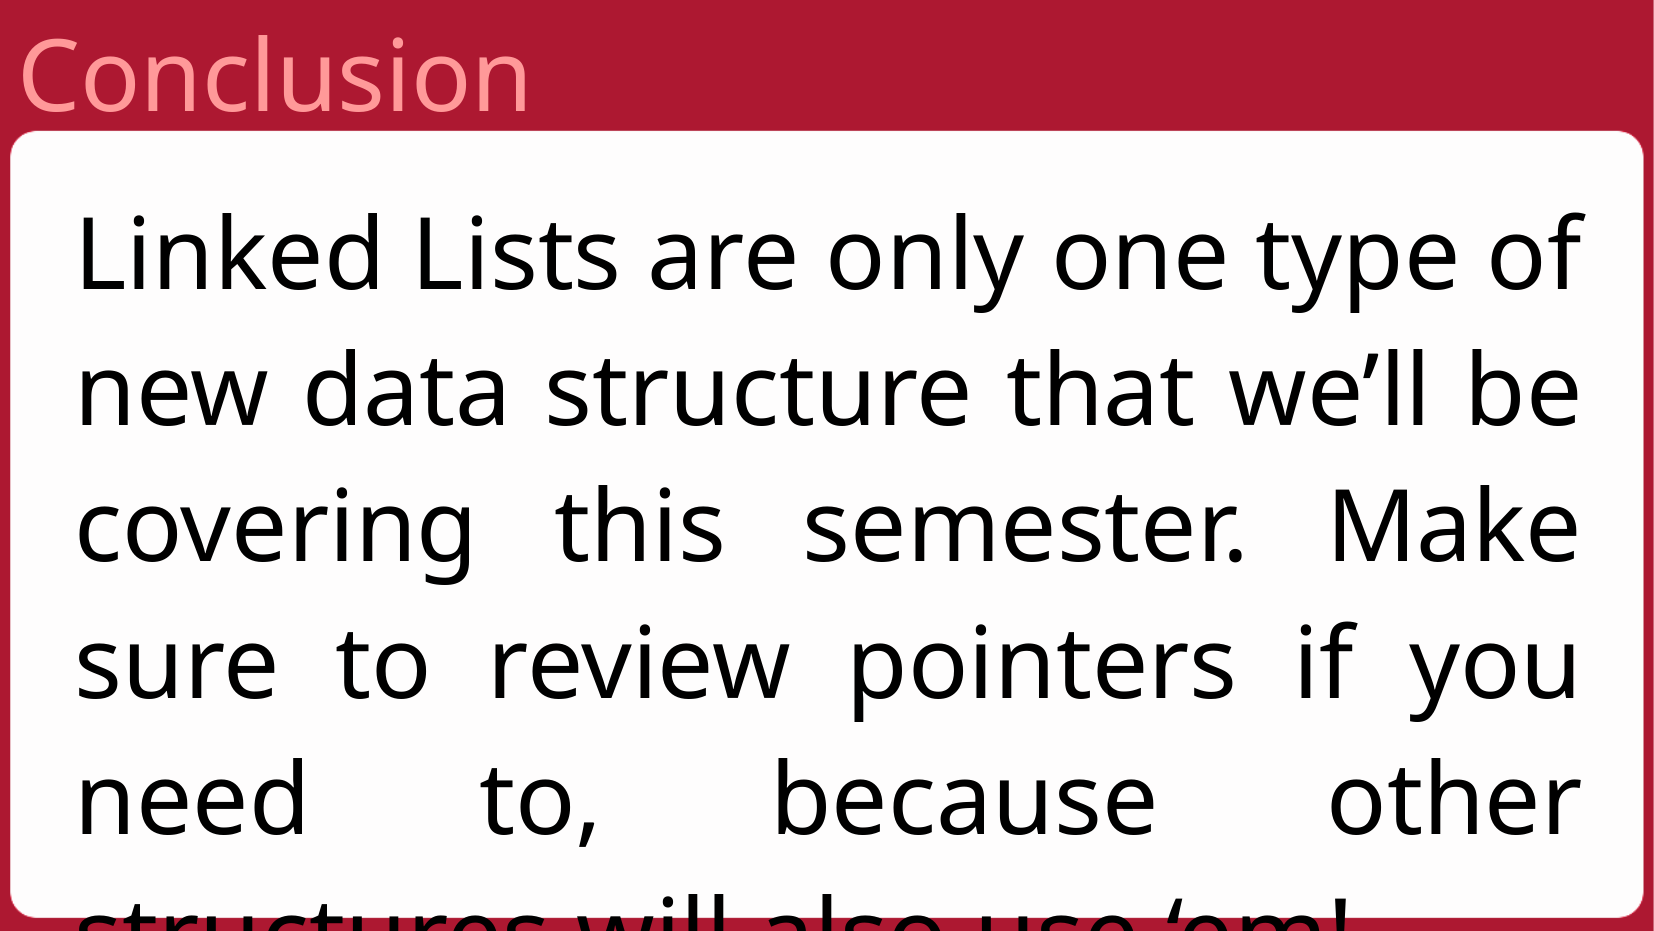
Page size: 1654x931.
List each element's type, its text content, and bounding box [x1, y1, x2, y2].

picture [1100, 923, 1124, 931]
picture [904, 923, 931, 931]
picture [463, 923, 487, 931]
text_box Linked Lists are only one type of new data structure that we’ll be covering this semester. Make sure to review pointers if you need to, because other structures will also use ‘em! [74, 182, 1584, 871]
picture [1253, 923, 1276, 931]
picture [0, 0, 1654, 931]
picture [1287, 923, 1310, 931]
title Conclusion [17, 8, 1573, 136]
picture [1194, 923, 1218, 931]
